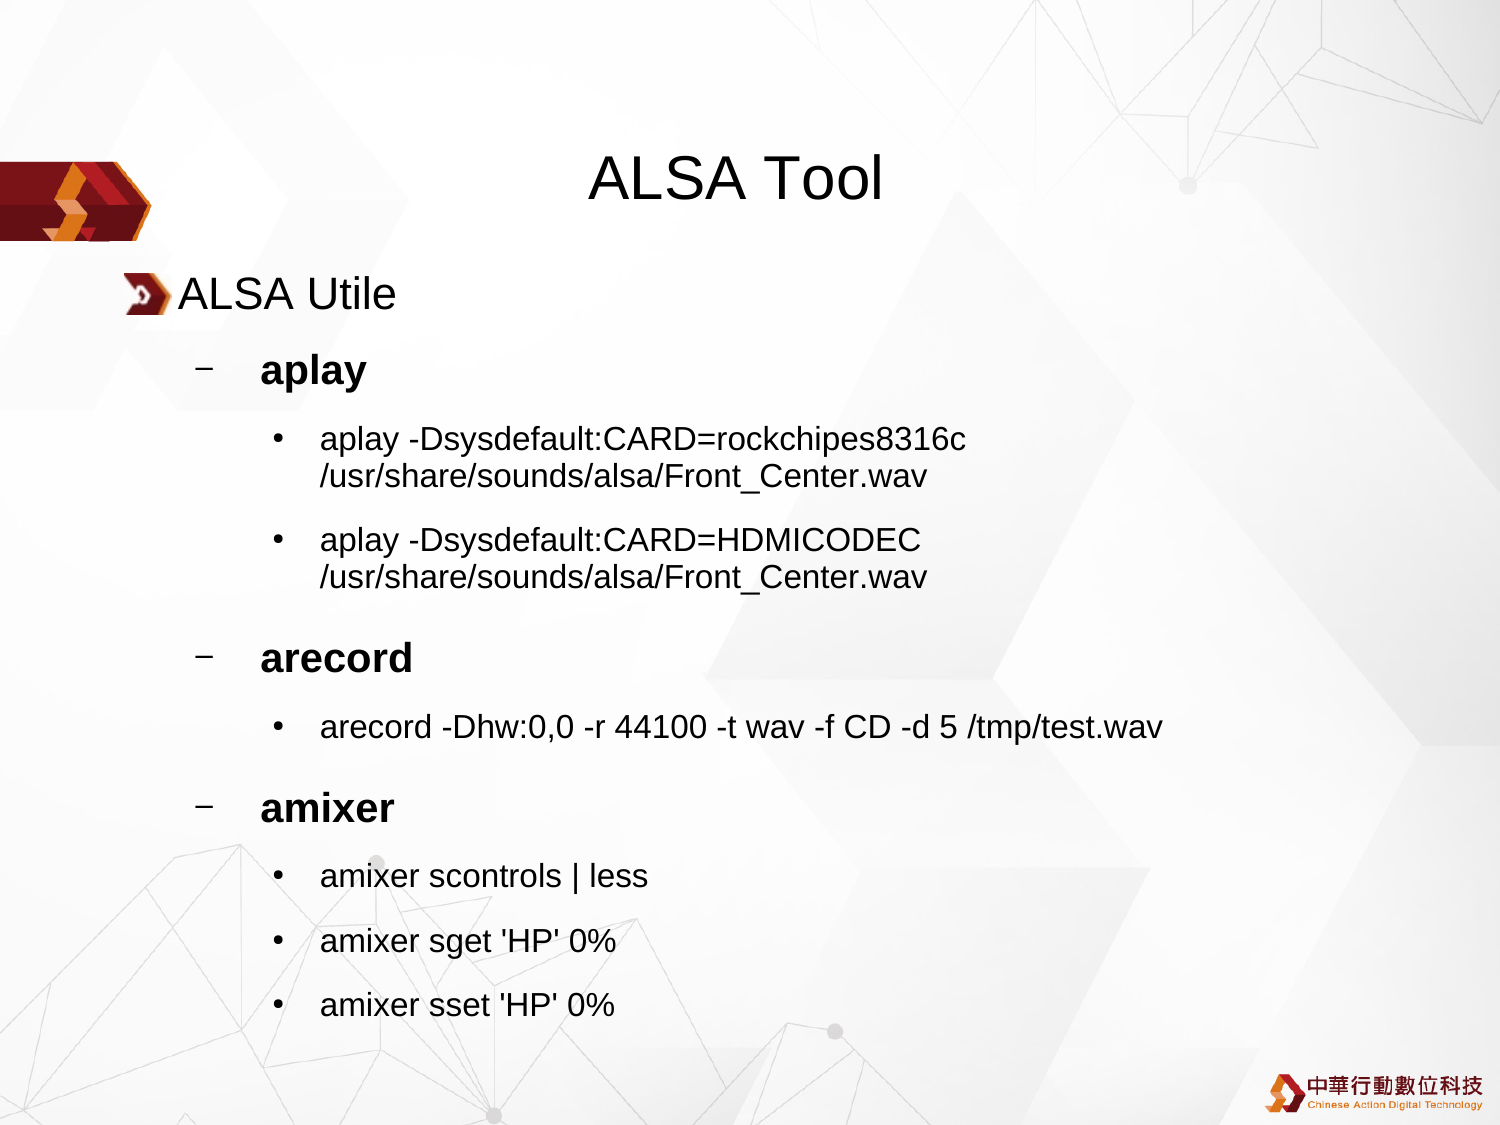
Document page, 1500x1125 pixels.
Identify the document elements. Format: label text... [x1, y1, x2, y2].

list ALSA Utile aplay aplay -Dsysdefault:CARD=rockchipes8316c /usr/share/sounds/alsa/Front_Center.wav aplay -Dsysdefault:CARD=HDMICODEC /usr/share/sounds/alsa/Front_Center.wav arecord arecord -Dhw:0,0 -r 44100 -t wav -f CD -d 5 /tmp/test.wav amixer amixer scontrols | less amixer sget 'HP' 0% amixer sset 'HP' 0% [107, 268, 1425, 1051]
title ALSA Tool [107, 101, 1367, 255]
picture [0, 0, 1500, 1125]
